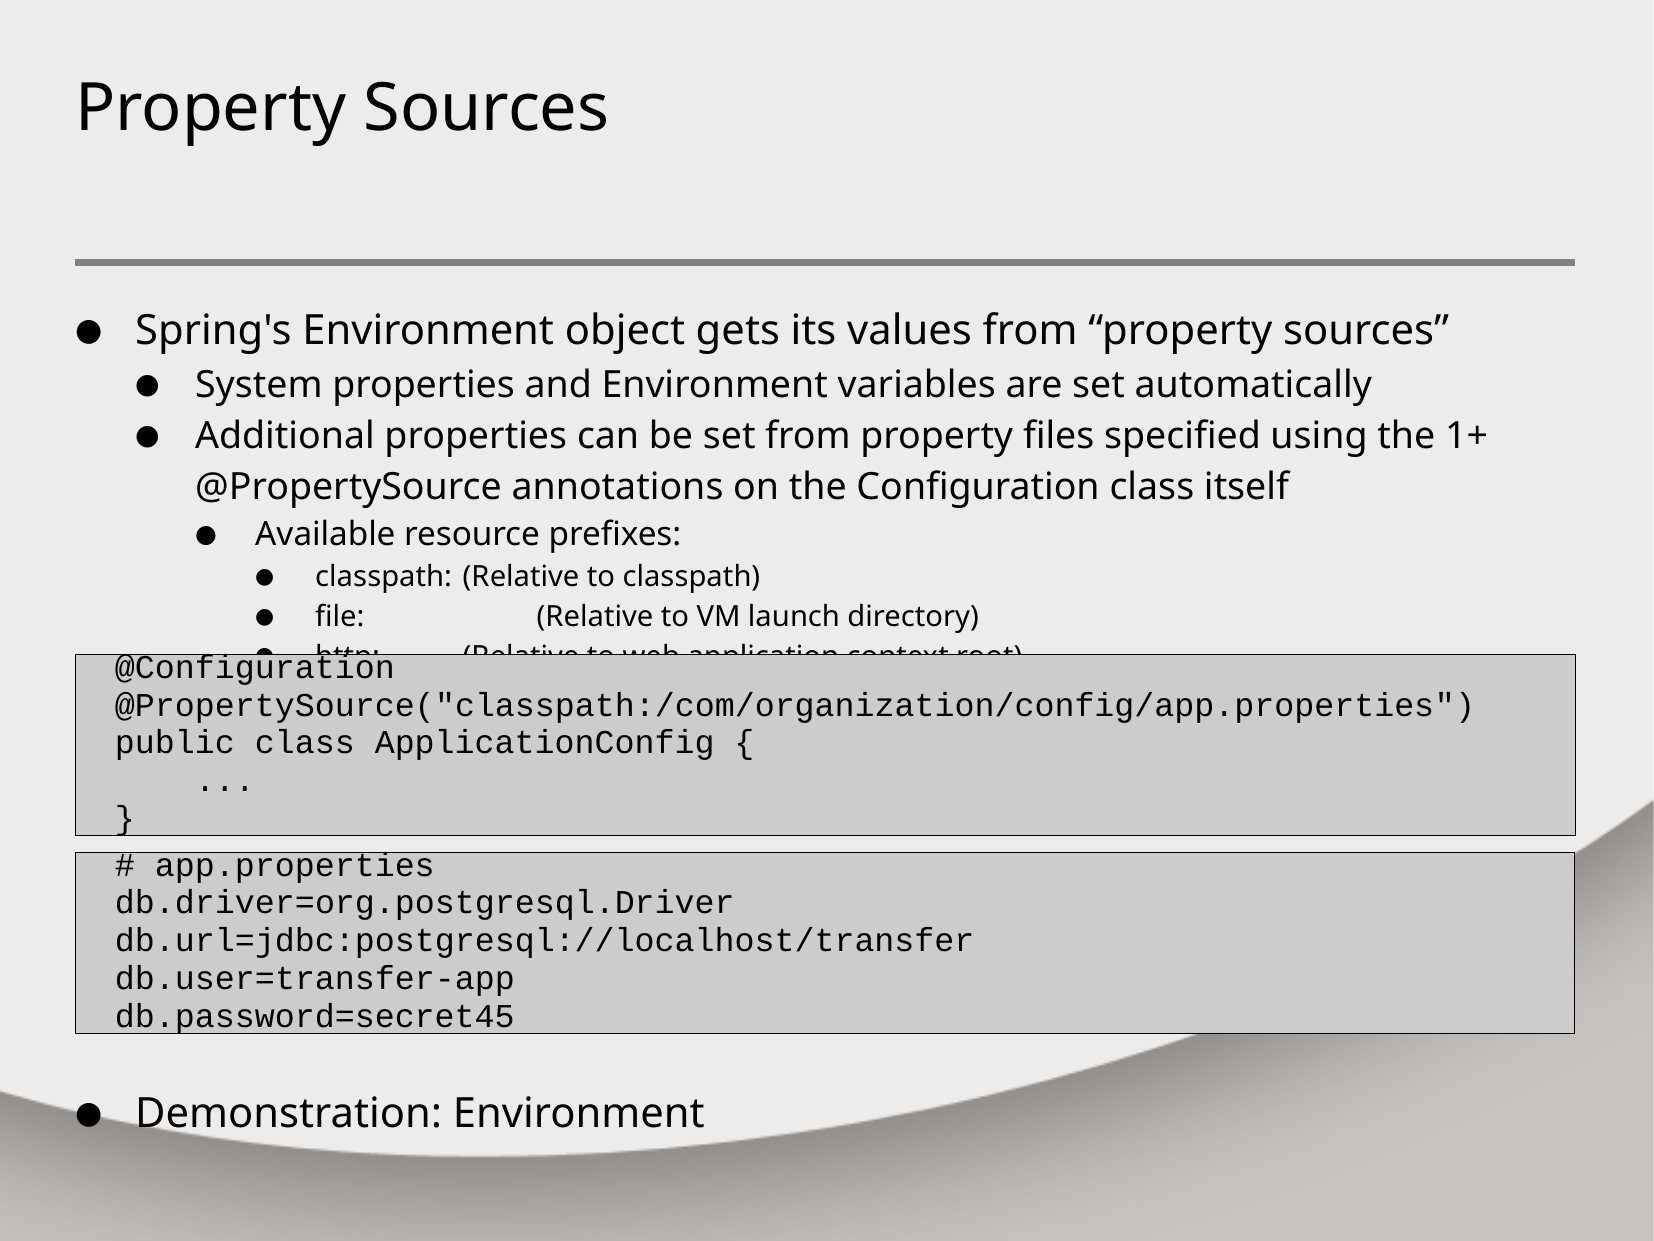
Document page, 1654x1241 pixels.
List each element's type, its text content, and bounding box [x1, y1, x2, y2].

title Property Sources [75, 75, 1576, 226]
picture [0, 0, 1654, 1241]
list Spring's Environment object gets its values from “property sources” System properties and Environment variables are set automatically Additional properties can be set from property files specified using the 1+ @PropertySource annotations on the Configuration class itself Available resource prefixes: classpath: (Relative to classpath) file: (Relative to VM launch directory) http: (Relative to web application context root) Demonstration: Environment [75, 300, 1576, 654]
list Spring's Environment object gets its values from “property sources” System properties and Environment variables are set automatically Additional properties can be set from property files specified using the 1+ @PropertySource annotations on the Configuration class itself Available resource prefixes: classpath: (Relative to classpath) file: (Relative to VM launch directory) http: (Relative to web application context root) Demonstration: Environment [75, 836, 1576, 1163]
text_box # app.properties db.driver=org.postgresql.Driver db.url=jdbc:postgresql://localhost/transfer db.user=transfer-app db.password=secret45 [75, 852, 1575, 1034]
text_box @Configuration @PropertySource("classpath:/com/organization/config/app.properties") public class ApplicationConfig { ... } [75, 654, 1576, 836]
